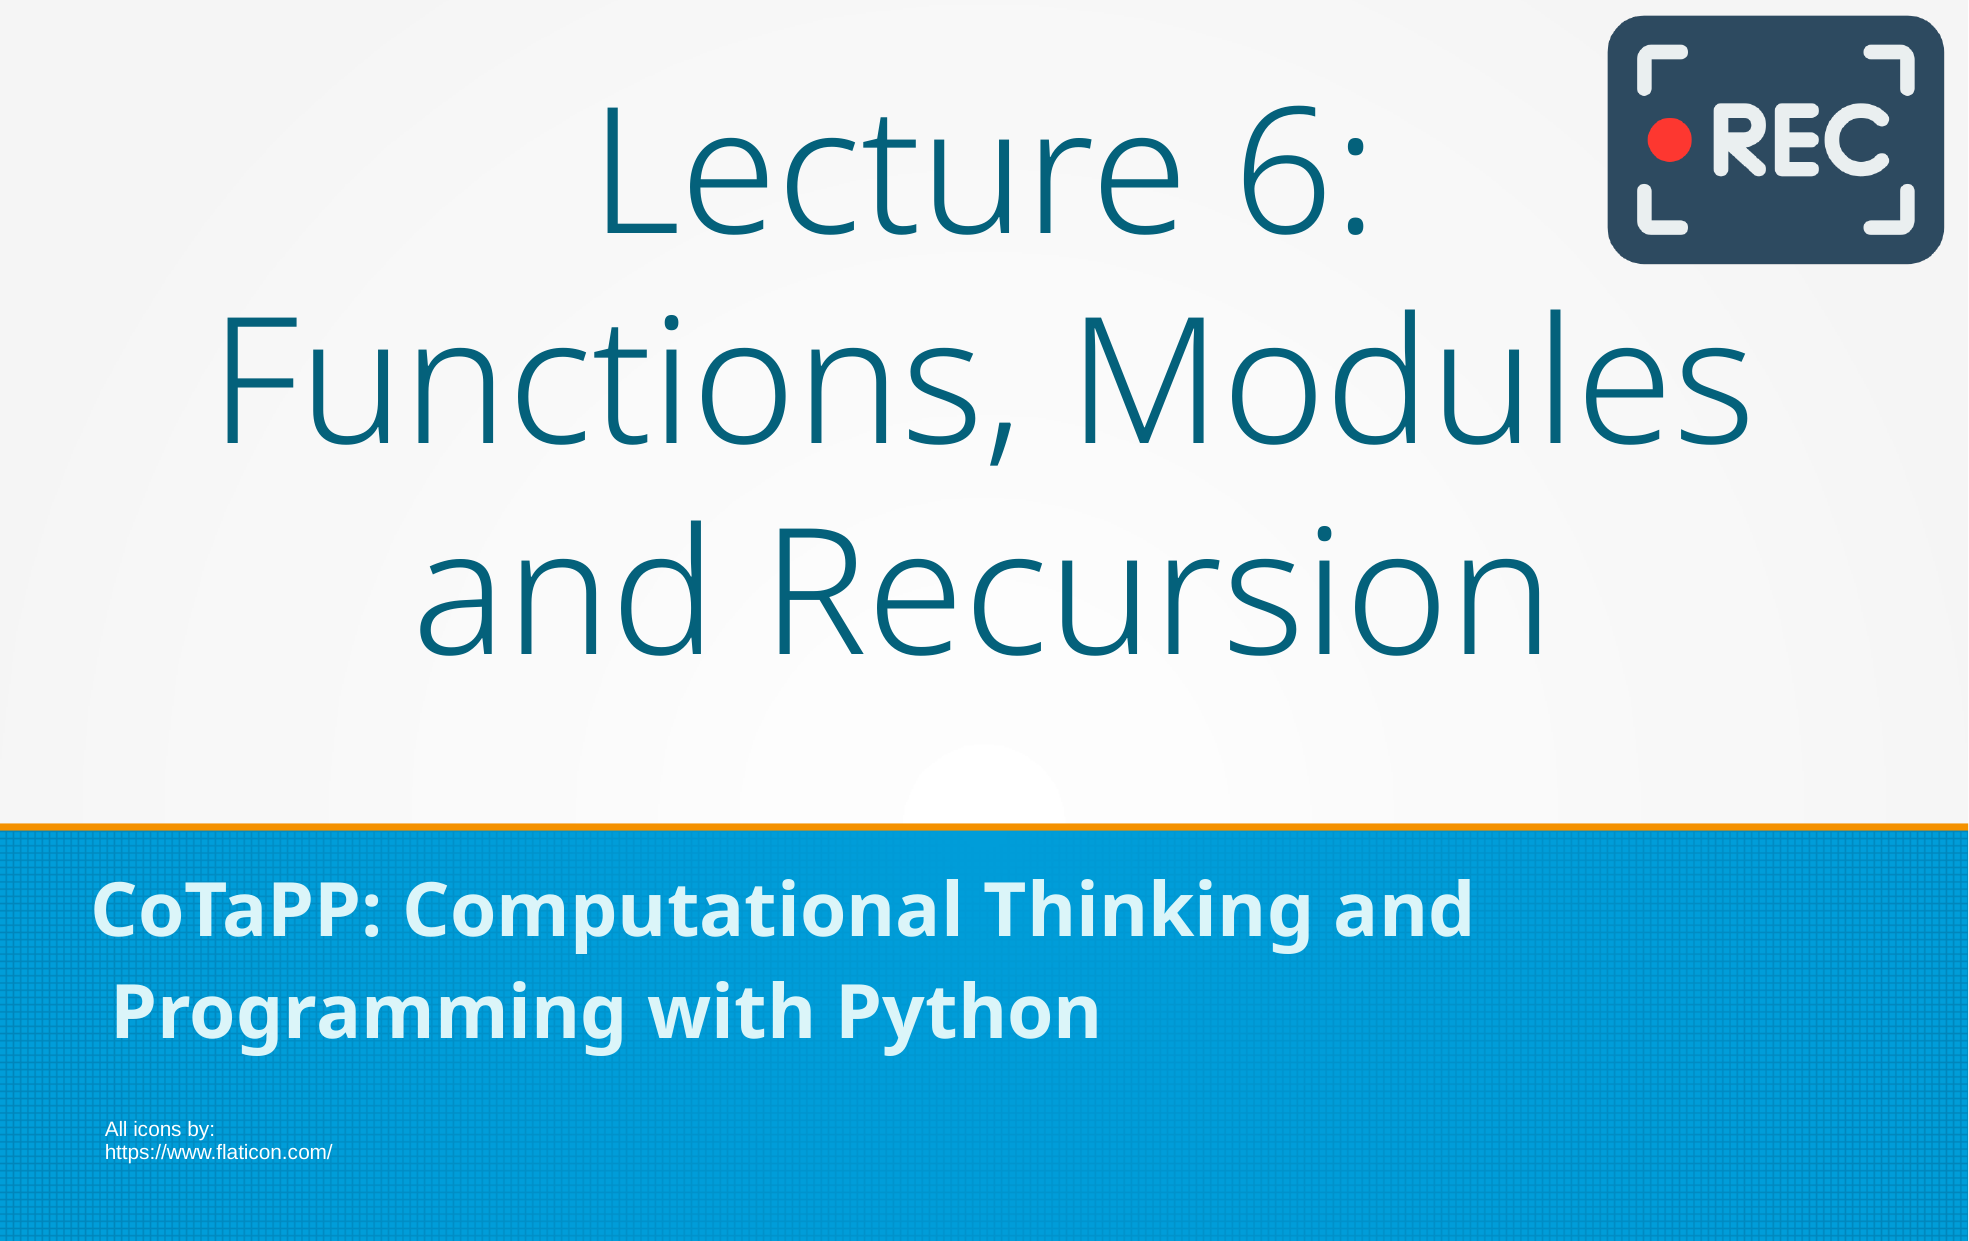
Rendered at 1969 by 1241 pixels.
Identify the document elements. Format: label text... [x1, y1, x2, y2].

picture [0, 0, 1969, 830]
title Lecture 6: Functions, Modules and Recursion [98, 49, 1870, 691]
subtitle CoTaPP: Computational Thinking and Programming with Python [90, 855, 1654, 1063]
text_box All icons by: https://www.flaticon.com/ [90, 1110, 348, 1172]
